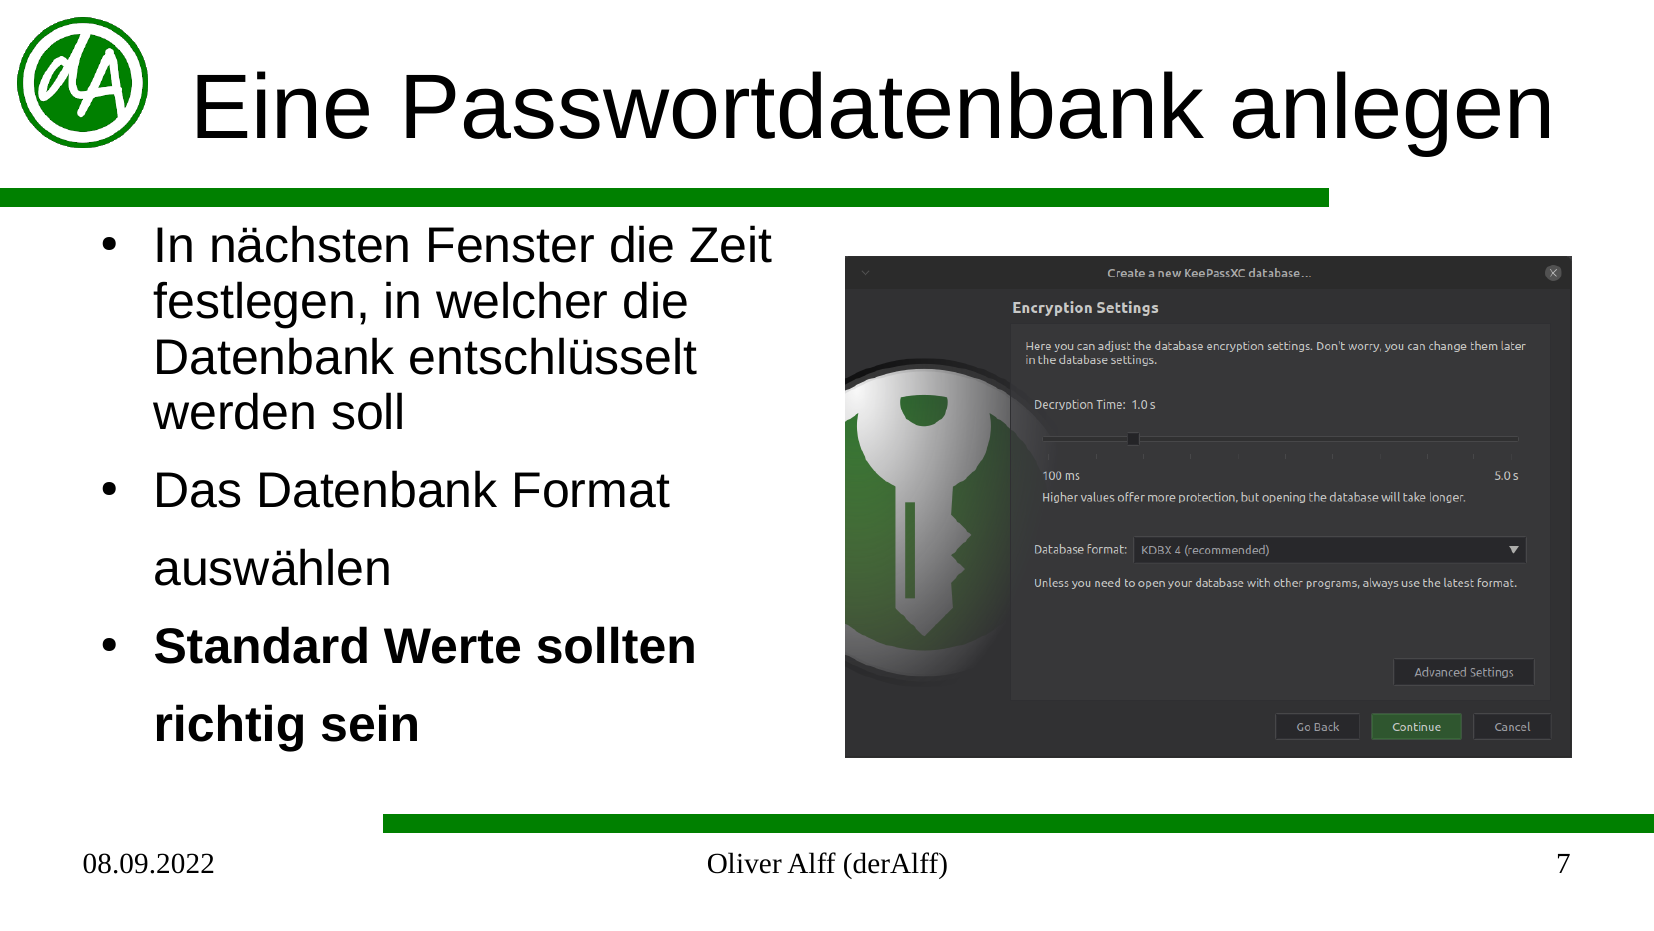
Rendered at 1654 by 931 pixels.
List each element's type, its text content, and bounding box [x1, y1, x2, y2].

picture [845, 256, 1572, 758]
list In nächsten Fenster die Zeit festlegen, in welcher die Datenbank entschlüsselt werden soll Das Datenbank Format auswählen Standard Werte sollten richtig sein [82, 217, 809, 798]
picture [17, 17, 148, 148]
title Eine Passwortdatenbank anlegen [177, 37, 1571, 178]
